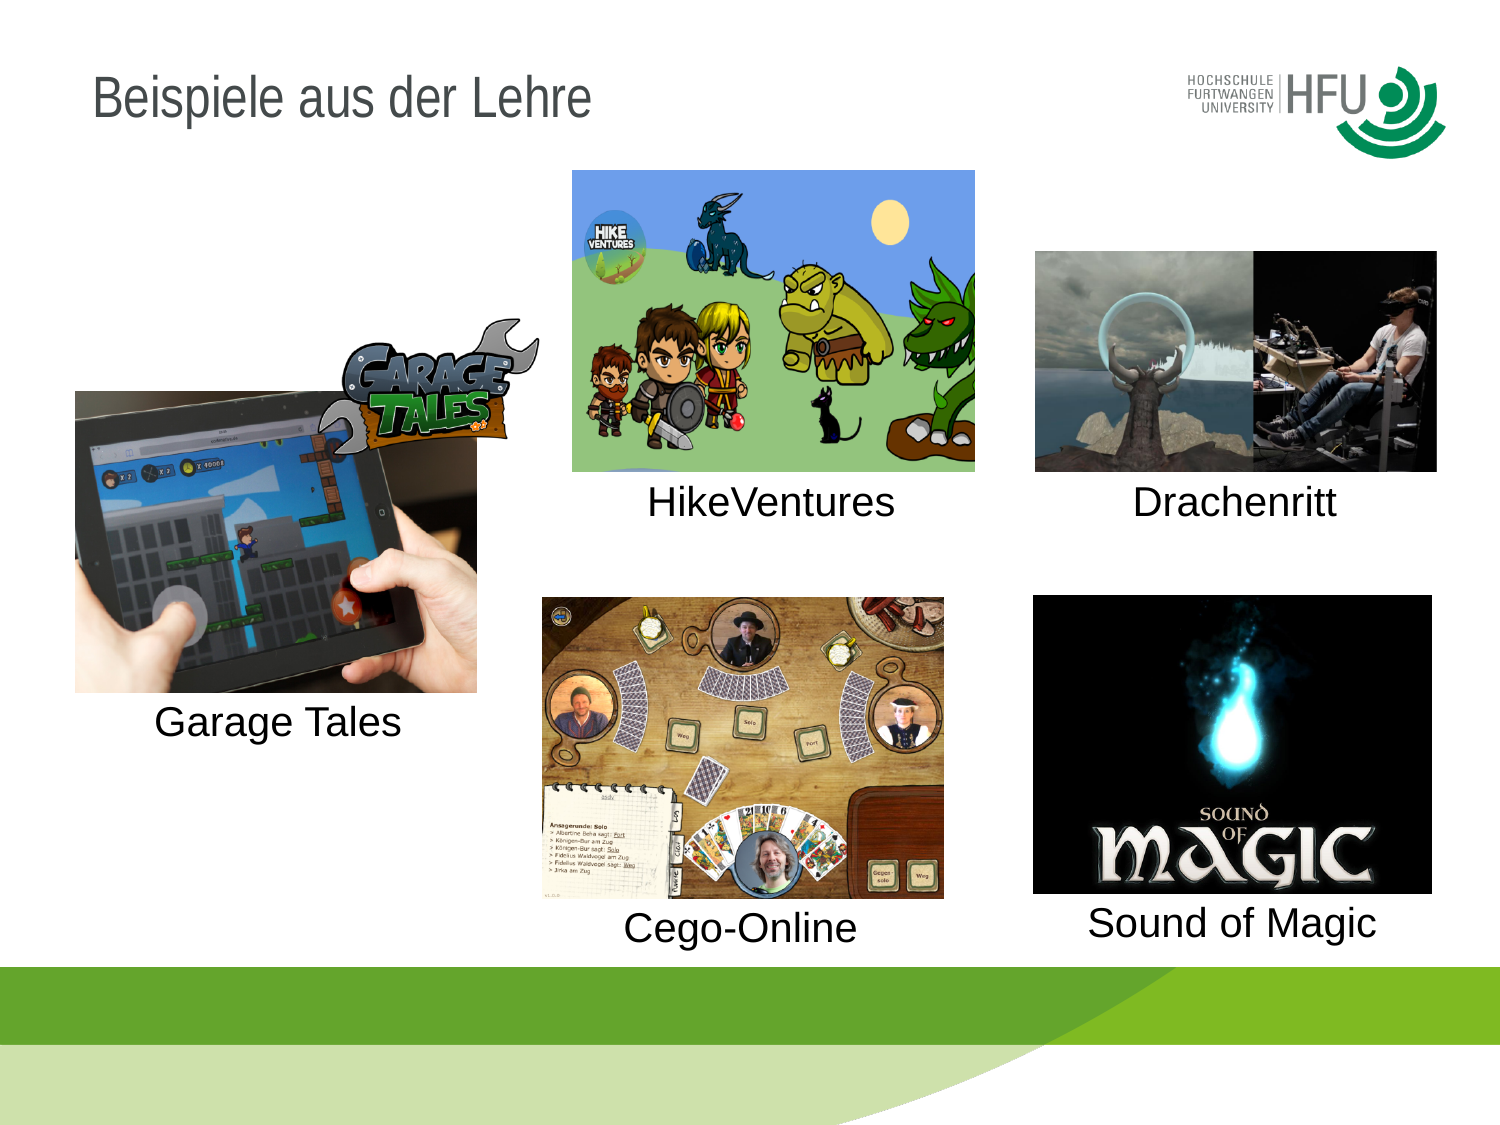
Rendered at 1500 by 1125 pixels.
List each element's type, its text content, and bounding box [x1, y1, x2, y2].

picture [1035, 251, 1437, 472]
text_box Sound of Magic [1033, 888, 1431, 954]
picture [1033, 595, 1432, 894]
text_box HikeVentures [572, 466, 971, 532]
picture [0, 967, 1500, 1125]
picture [572, 170, 975, 472]
picture [542, 597, 944, 899]
text_box Drachenritt [1035, 466, 1434, 532]
picture [75, 316, 540, 693]
text_box Cego-Online [541, 893, 940, 959]
picture [1166, 53, 1454, 164]
title Beispiele aus der Lehre [77, 64, 1353, 153]
text_box Garage Tales [79, 687, 477, 753]
